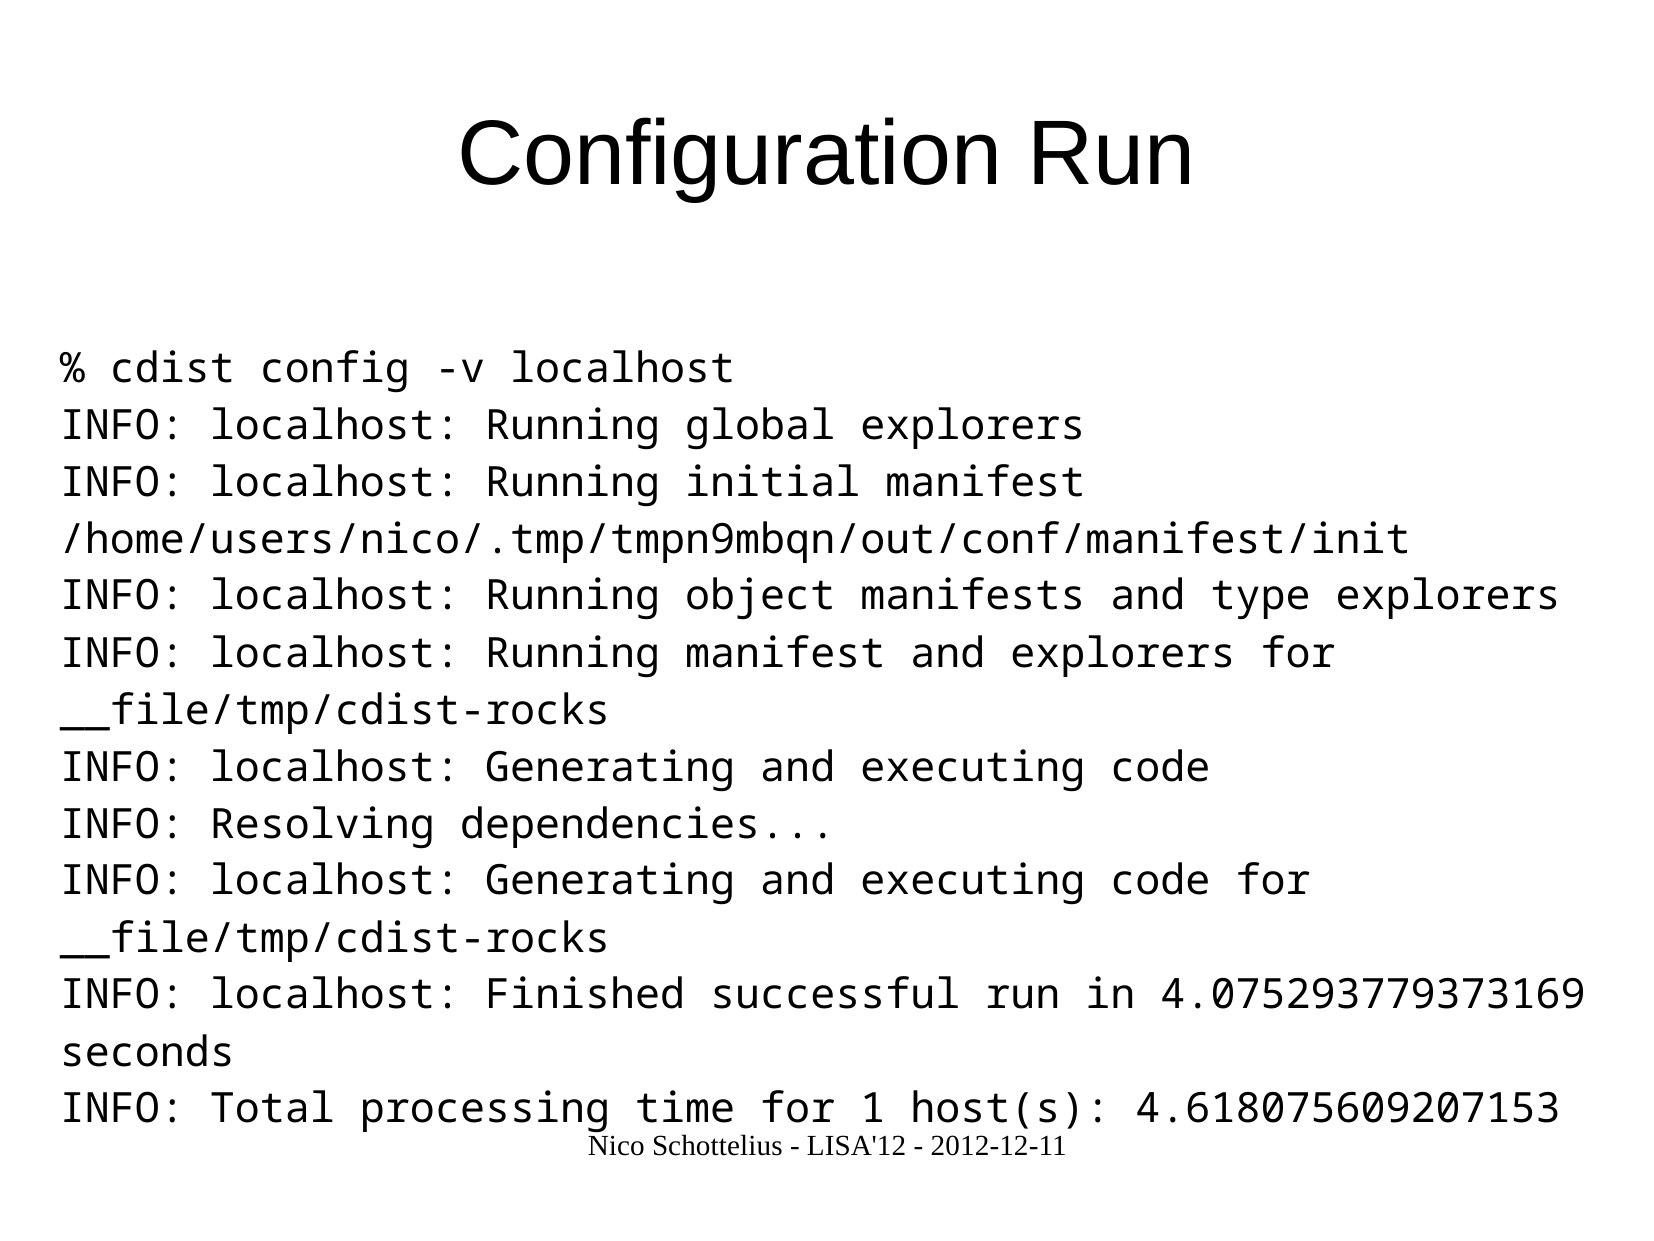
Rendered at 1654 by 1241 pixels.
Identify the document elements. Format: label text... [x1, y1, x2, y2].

title Configuration Run [82, 49, 1571, 257]
text_box % cdist config -v localhost INFO: localhost: Running global explorers INFO: localhost: Running initial manifest /home/users/nico/.tmp/tmpn9mbqn/out/conf/manifest/init INFO: localhost: Running object manifests and type explorers INFO: localhost: Running manifest and explorers for __file/tmp/cdist-rocks INFO: localhost: Generating and executing code INFO: Resolving dependencies... INFO: localhost: Generating and executing code for __file/tmp/cdist-rocks INFO: localhost: Finished successful run in 4.075293779373169 seconds INFO: Total processing time for 1 host(s): 4.618075609207153 [45, 330, 1621, 1024]
